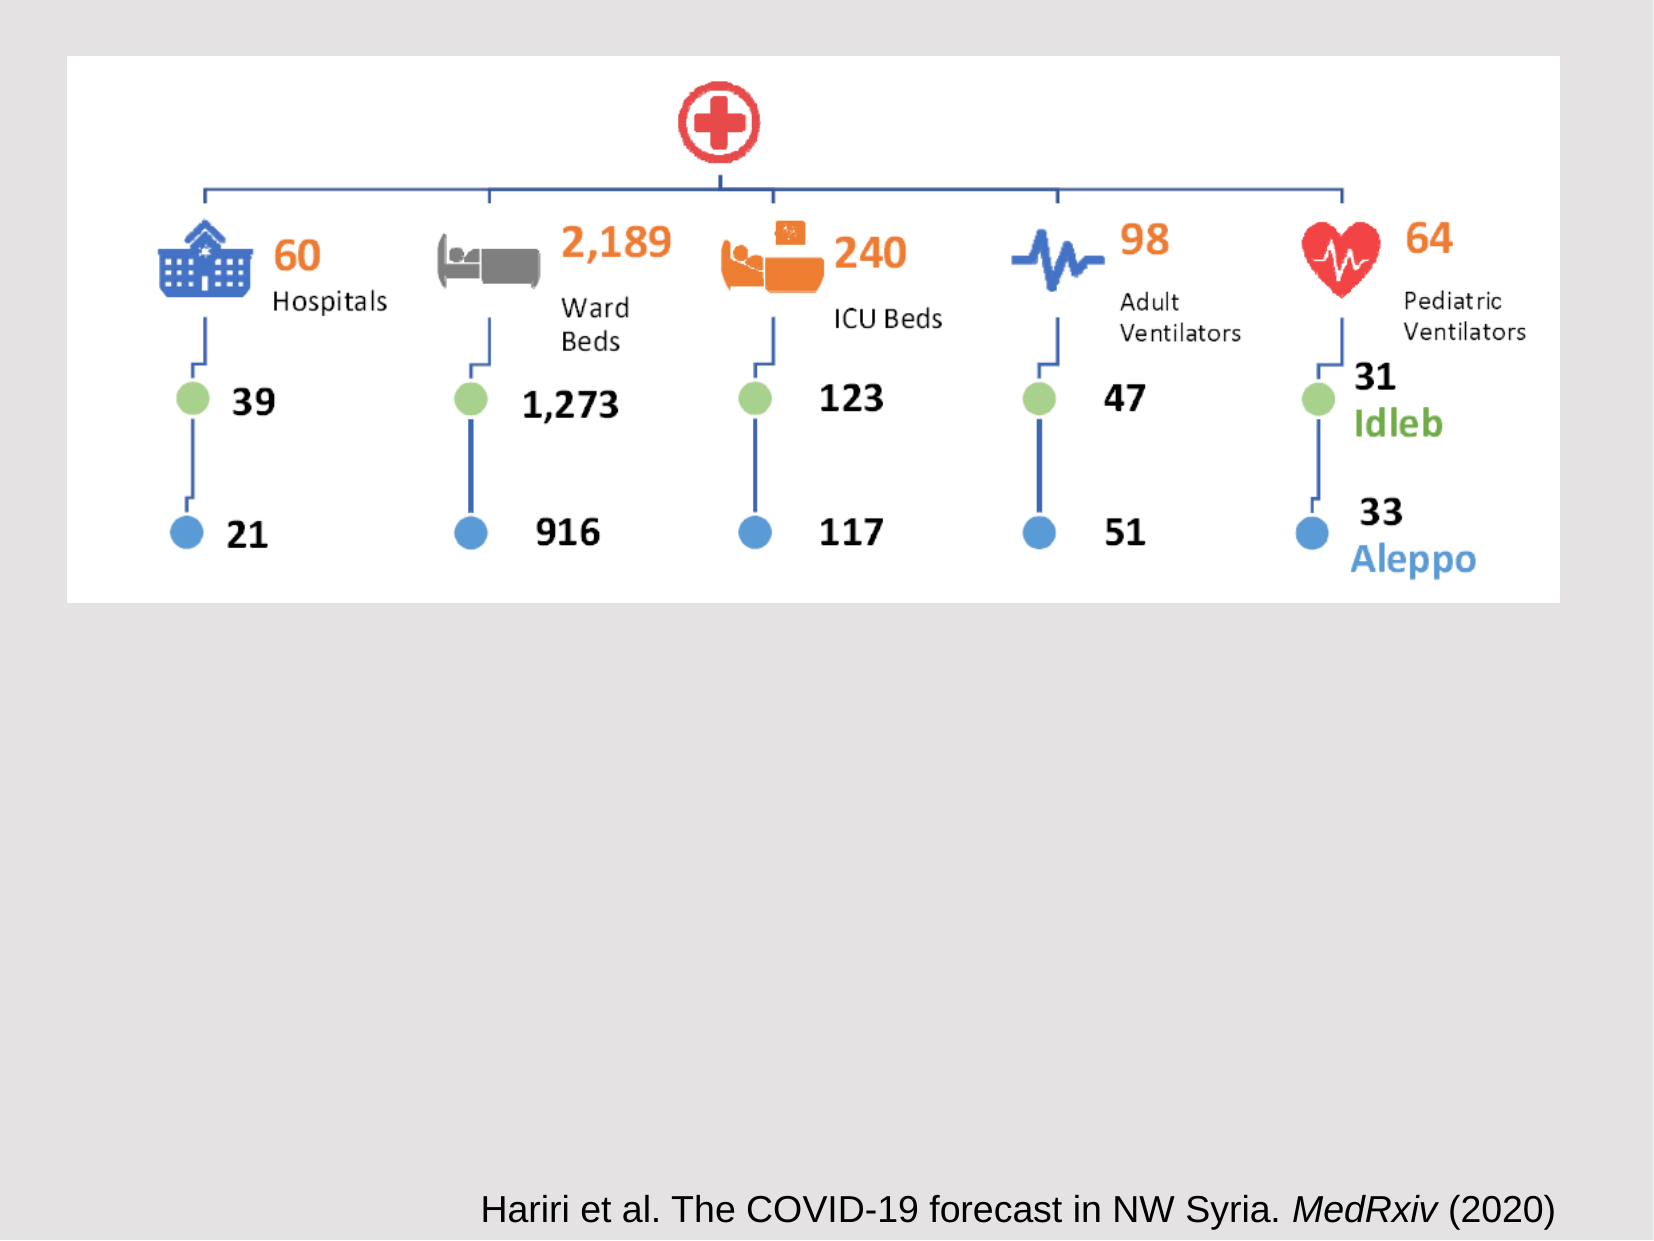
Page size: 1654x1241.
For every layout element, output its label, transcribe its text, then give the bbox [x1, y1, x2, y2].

text_box Hariri et al. The COVID-19 forecast in NW Syria. MedRxiv (2020) [465, 1181, 1630, 1241]
picture [67, 56, 1560, 603]
